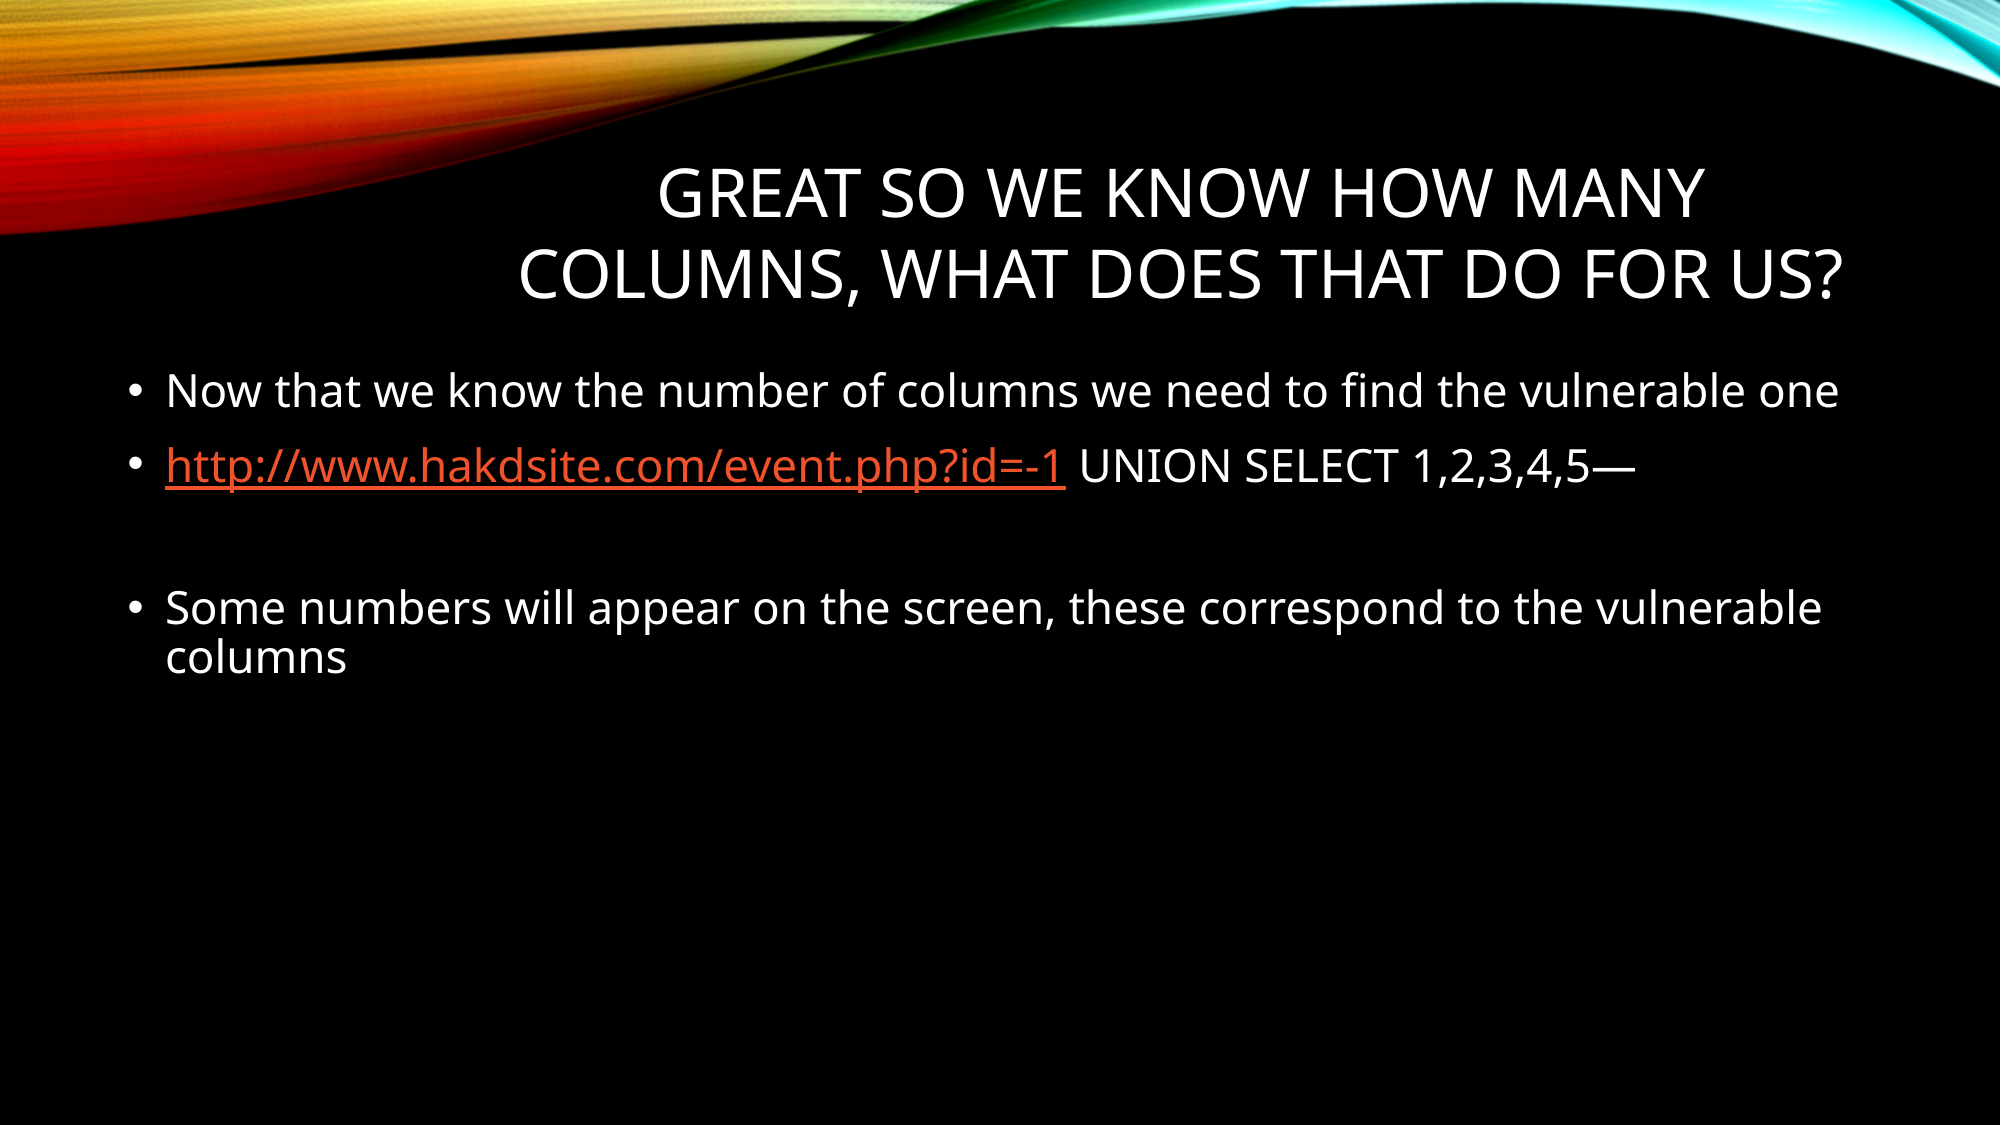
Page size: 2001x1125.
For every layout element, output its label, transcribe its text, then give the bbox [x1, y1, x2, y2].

list Now that we know the number of columns we need to find the vulnerable one http://www.hakdsite.com/event.php?id=-1 UNION SELECT 1,2,3,4,5— Some numbers will appear on the screen, these correspond to the vulnerable columns [112, 360, 1888, 1021]
title Great so we know how many columns, what does that do for us? [474, 125, 1888, 338]
picture [0, 0, 2000, 237]
